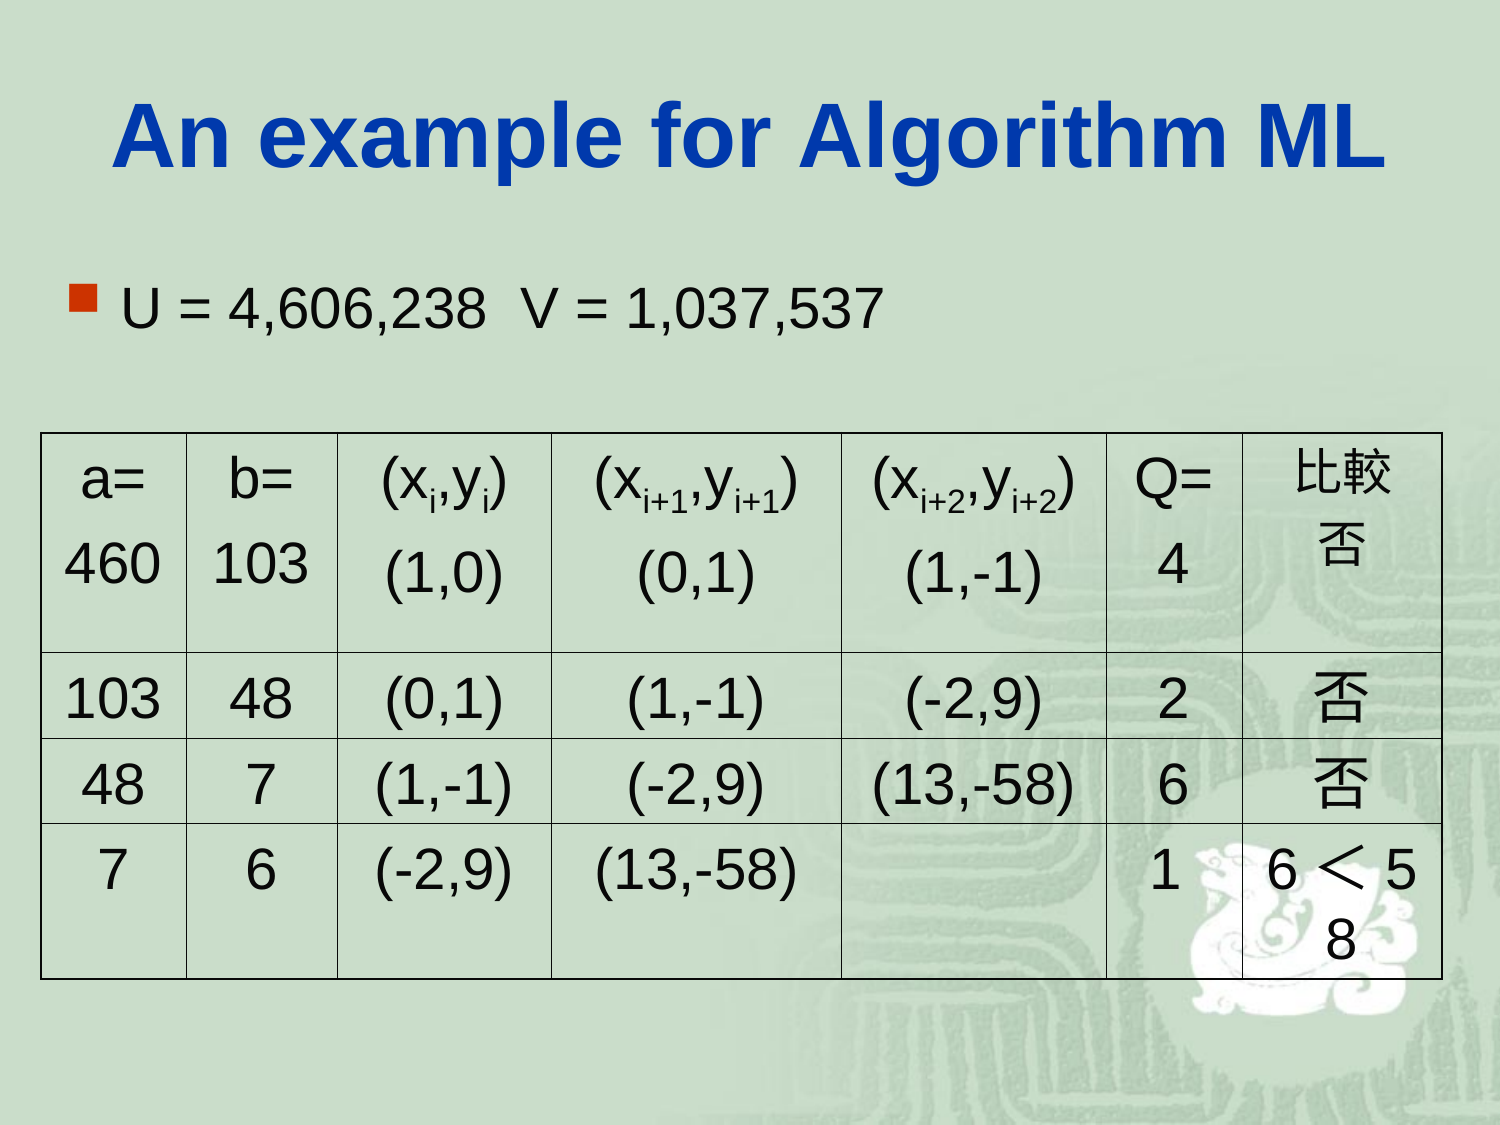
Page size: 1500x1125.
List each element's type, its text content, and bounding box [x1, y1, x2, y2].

list U = 4,606,238 V = 1,037,537 [49, 262, 1451, 551]
picture [0, 0, 1500, 1125]
table_cell 48 [42, 739, 186, 823]
table_cell 6 [1107, 739, 1242, 823]
table_cell (13,-58) [552, 824, 841, 978]
table_cell (-2,9) [842, 653, 1106, 738]
table_cell (-2,9) [338, 824, 551, 978]
table_cell 否 [1243, 653, 1441, 738]
table_cell 7 [42, 824, 186, 978]
table_header Q= 4 [1107, 434, 1242, 652]
table_cell (-2,9) [552, 739, 841, 823]
table_cell 6＜58 [1243, 824, 1441, 978]
table_cell (1,-1) [338, 739, 551, 823]
table_cell 2 [1107, 653, 1242, 738]
table_header (xi+1,yi+1) (0,1) [552, 434, 841, 652]
table_cell (13,-58) [842, 739, 1106, 823]
table_cell 7 [187, 739, 337, 823]
table_cell 103 [42, 653, 186, 738]
table_cell (1,-1) [552, 653, 841, 738]
table_header 比較 否 [1243, 434, 1441, 652]
table_cell 6 [187, 824, 337, 978]
table_cell 48 [187, 653, 337, 738]
table_header (xi,yi) (1,0) [338, 434, 551, 652]
table_cell 否 [1243, 739, 1441, 823]
table_cell 1 [1107, 824, 1242, 978]
table_header a= 460 [42, 434, 186, 652]
table_cell [842, 824, 1106, 978]
title An example for Algorithm ML [49, 37, 1451, 225]
table_header (xi+2,yi+2) (1,-1) [842, 434, 1106, 652]
table_header b= 103 [187, 434, 337, 652]
table_cell (0,1) [338, 653, 551, 738]
